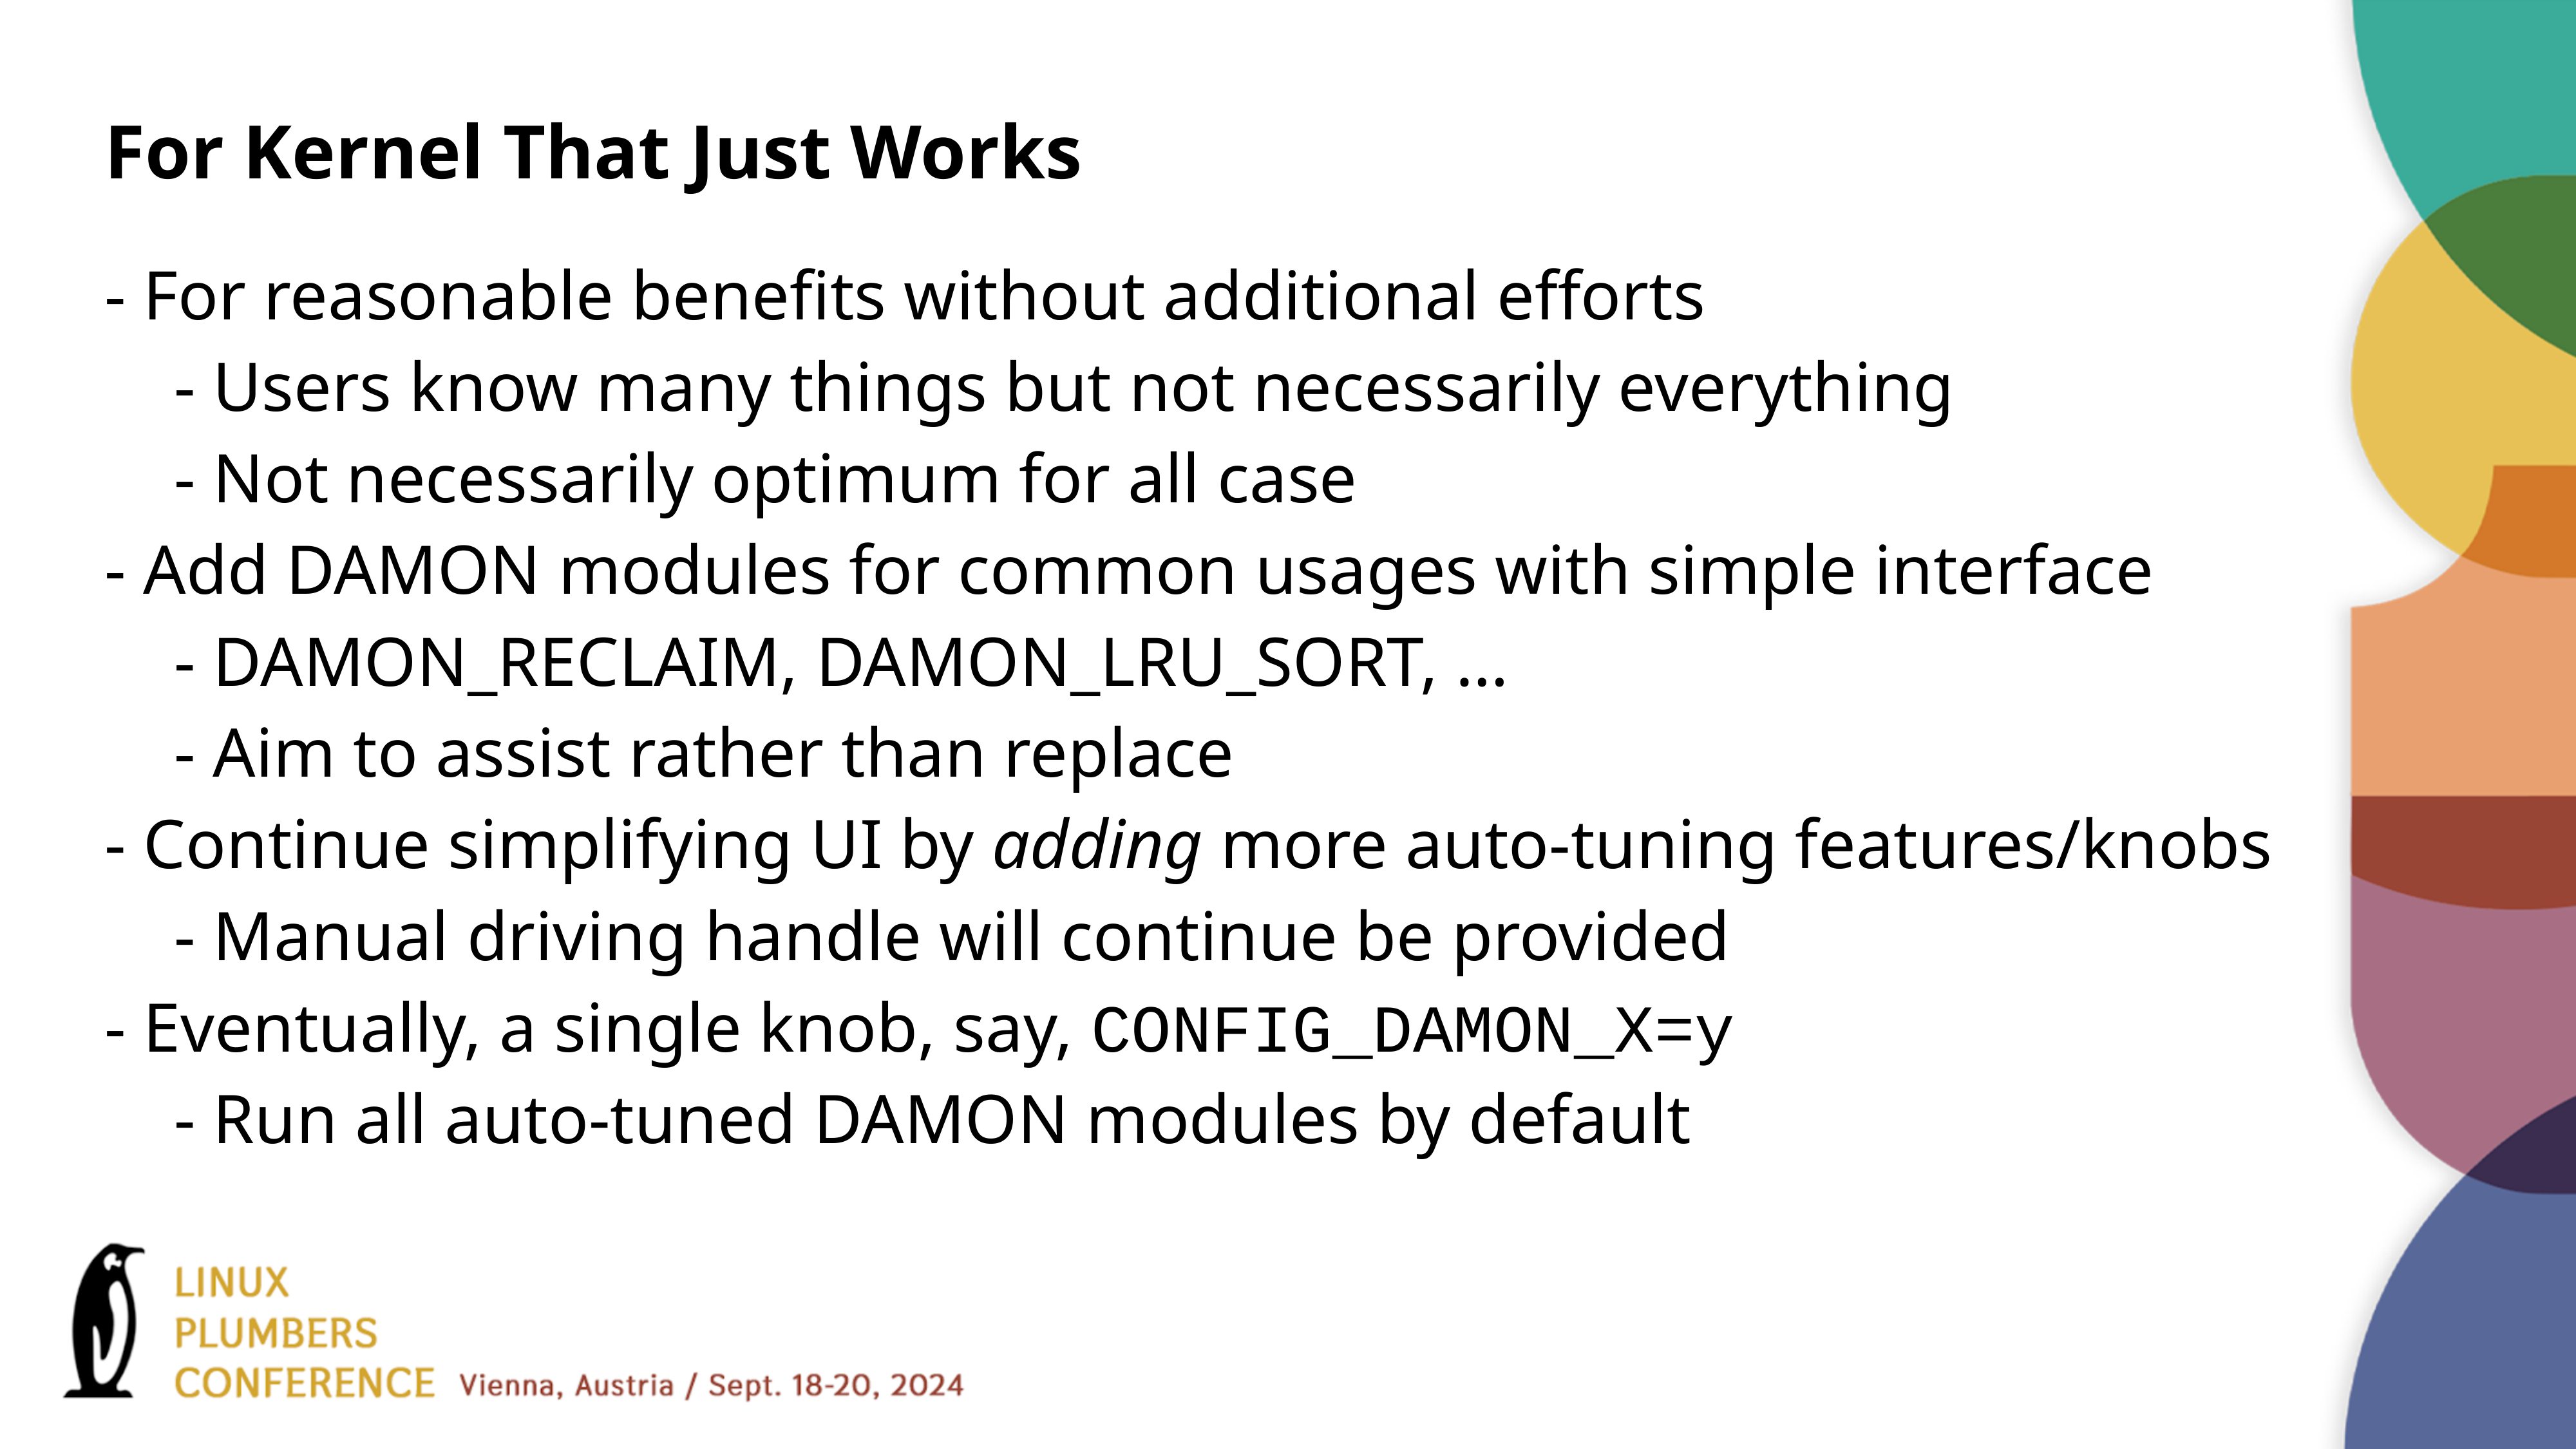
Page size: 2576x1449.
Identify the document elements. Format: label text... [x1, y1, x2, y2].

picture [0, 0, 2576, 1449]
text_box - For reasonable benefits without additional efforts - Users know many things but not necessarily everything - Not necessarily optimum for all case - Add DAMON modules for common usages with simple interface - DAMON_RECLAIM, DAMON_LRU_SORT, … - Aim to assist rather than replace - Continue simplifying UI by adding more auto-tuning features/knobs - Manual driving handle will continue be provided - Eventually, a single knob, say, CONFIG_DAMON_X=y - Run all auto-tuned DAMON modules by default [95, 243, 2320, 1168]
text_box For Kernel That Just Works [95, 95, 2320, 209]
